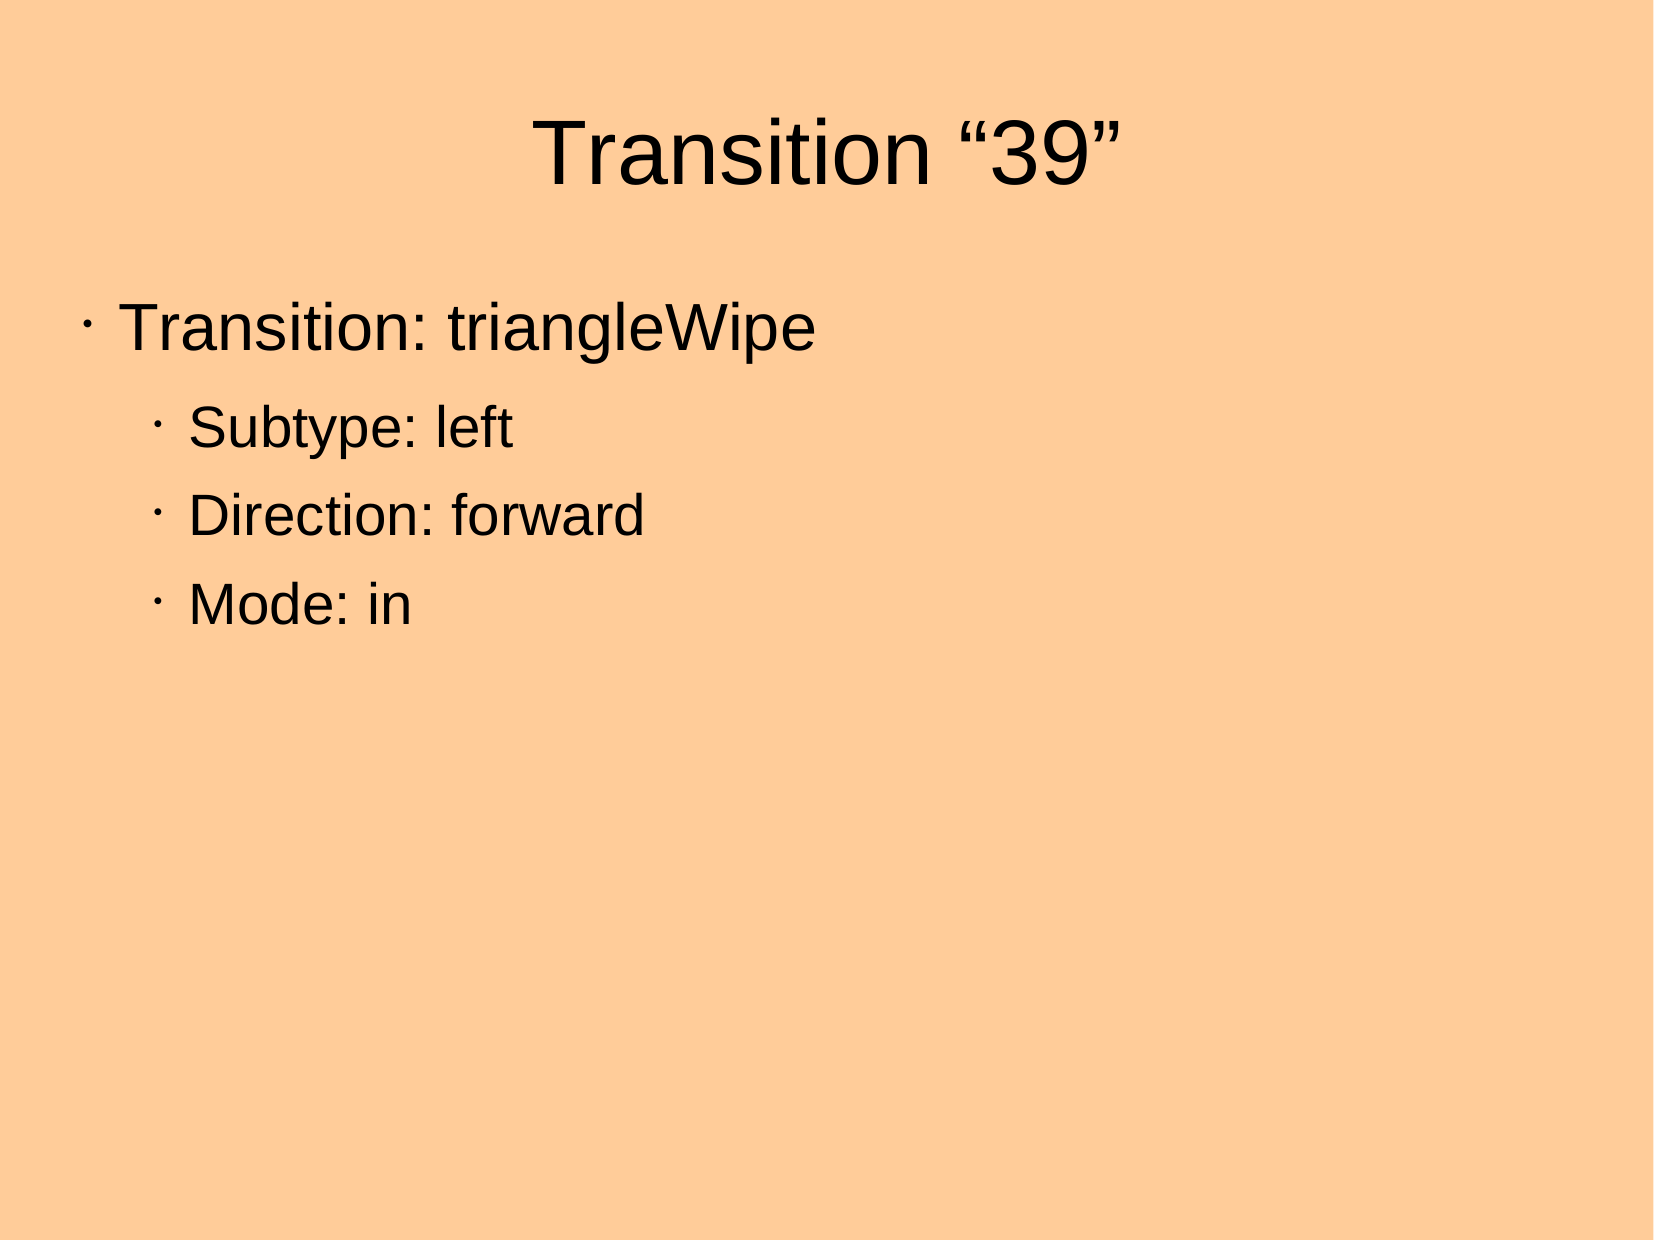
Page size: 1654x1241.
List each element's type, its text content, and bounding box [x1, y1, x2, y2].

list Transition: triangleWipe Subtype: left Direction: forward Mode: in [82, 290, 1571, 1080]
title Transition “39” [82, 49, 1571, 257]
